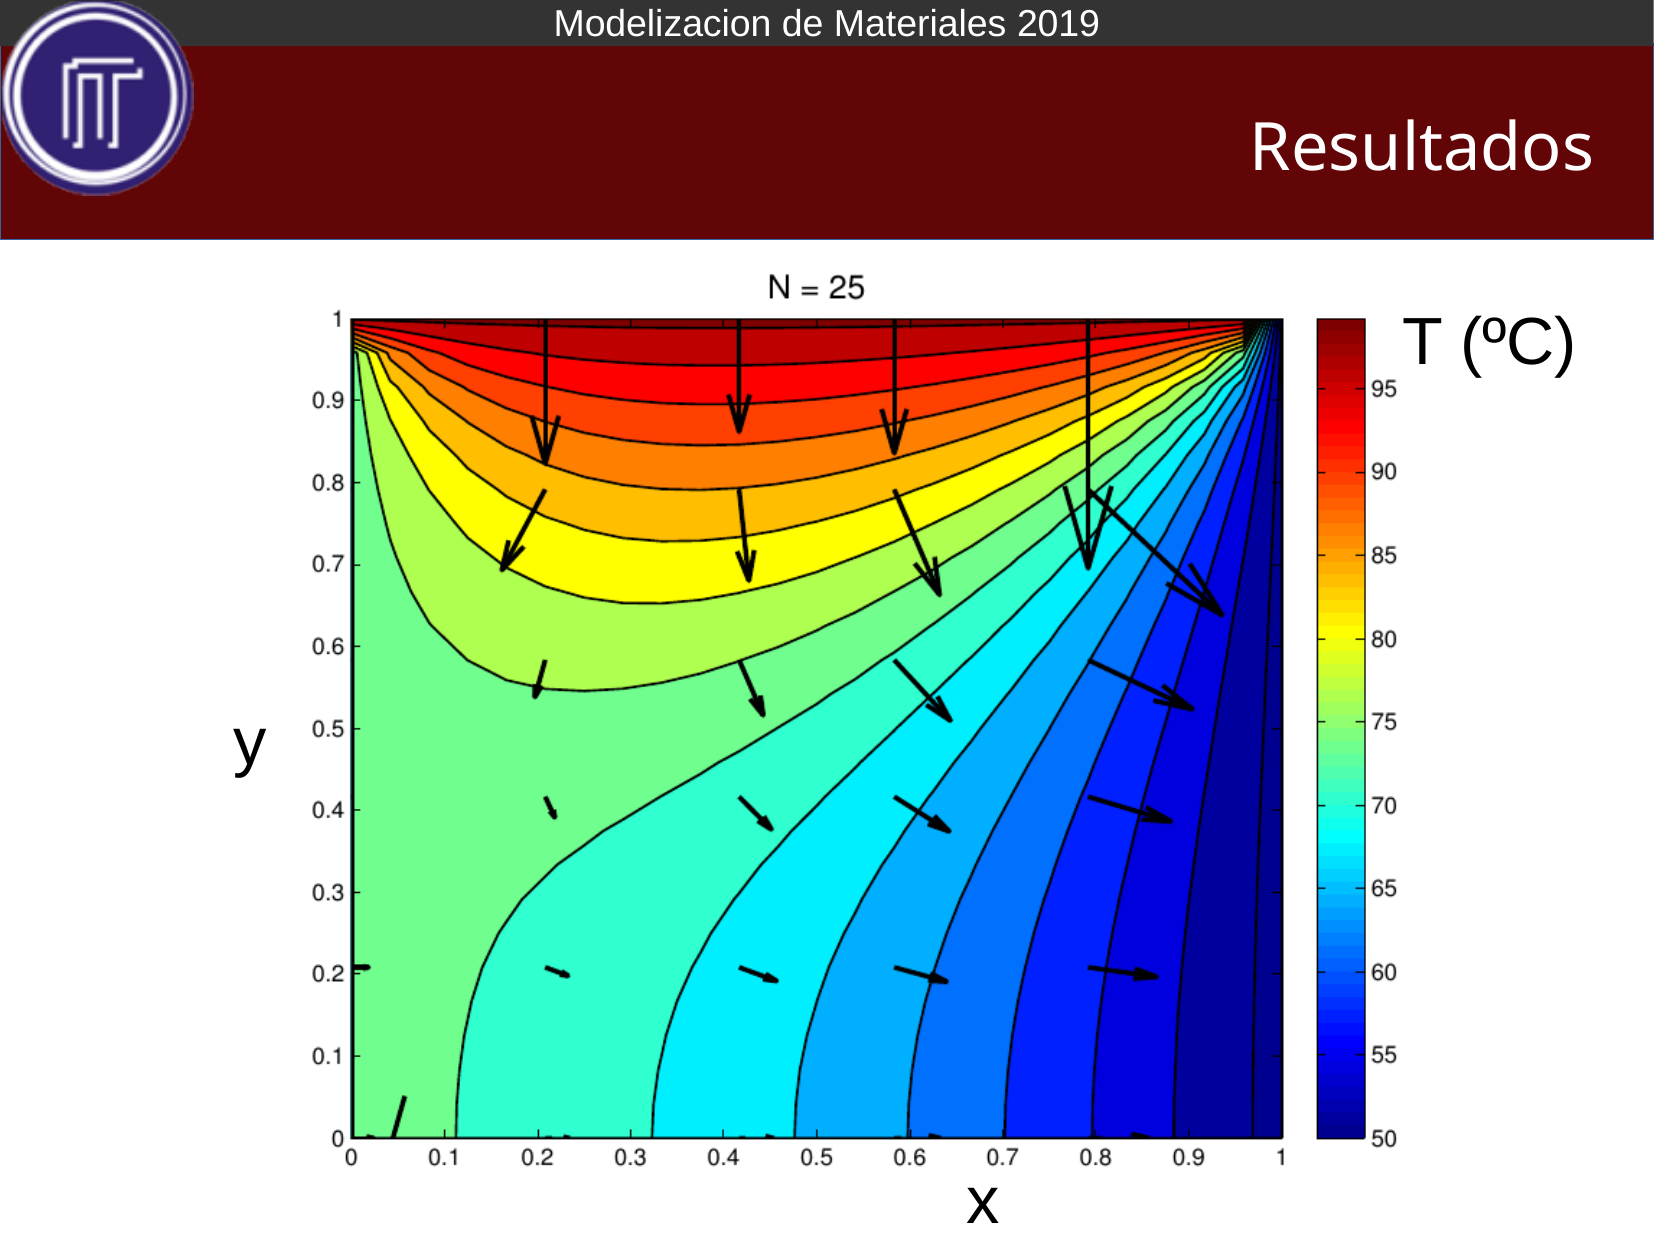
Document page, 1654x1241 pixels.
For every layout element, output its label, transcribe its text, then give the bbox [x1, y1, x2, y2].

text_box T (ºC) [1387, 296, 1594, 387]
picture [284, 263, 1415, 1178]
text_box x [951, 1156, 1015, 1241]
picture [0, 0, 194, 196]
text_box y [218, 696, 282, 787]
title Resultados [41, 70, 1654, 218]
